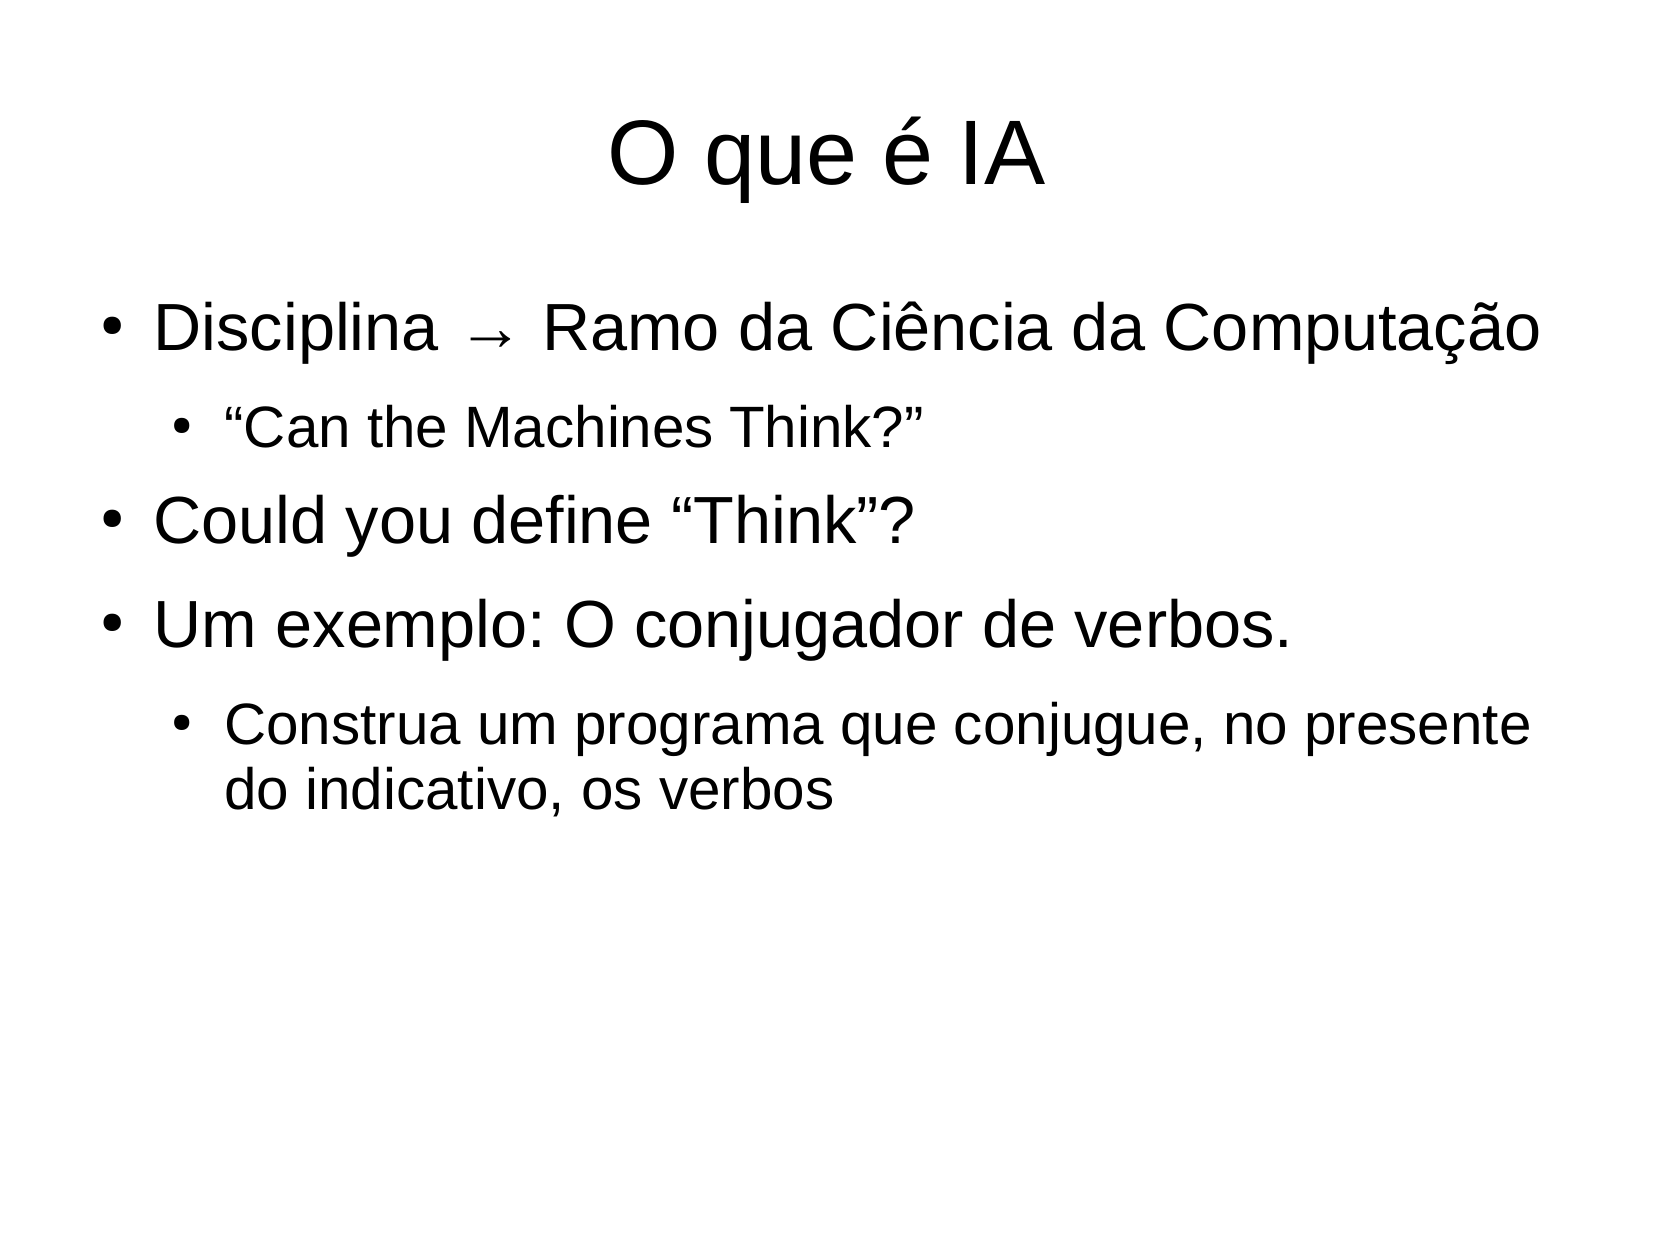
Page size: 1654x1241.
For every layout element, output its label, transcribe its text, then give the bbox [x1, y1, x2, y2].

list Disciplina → Ramo da Ciência da Computação “Can the Machines Think?” Could you define “Think”? Um exemplo: O conjugador de verbos. Construa um programa que conjugue, no presente do indicativo, os verbos [82, 290, 1571, 1109]
title O que é IA [82, 49, 1571, 257]
